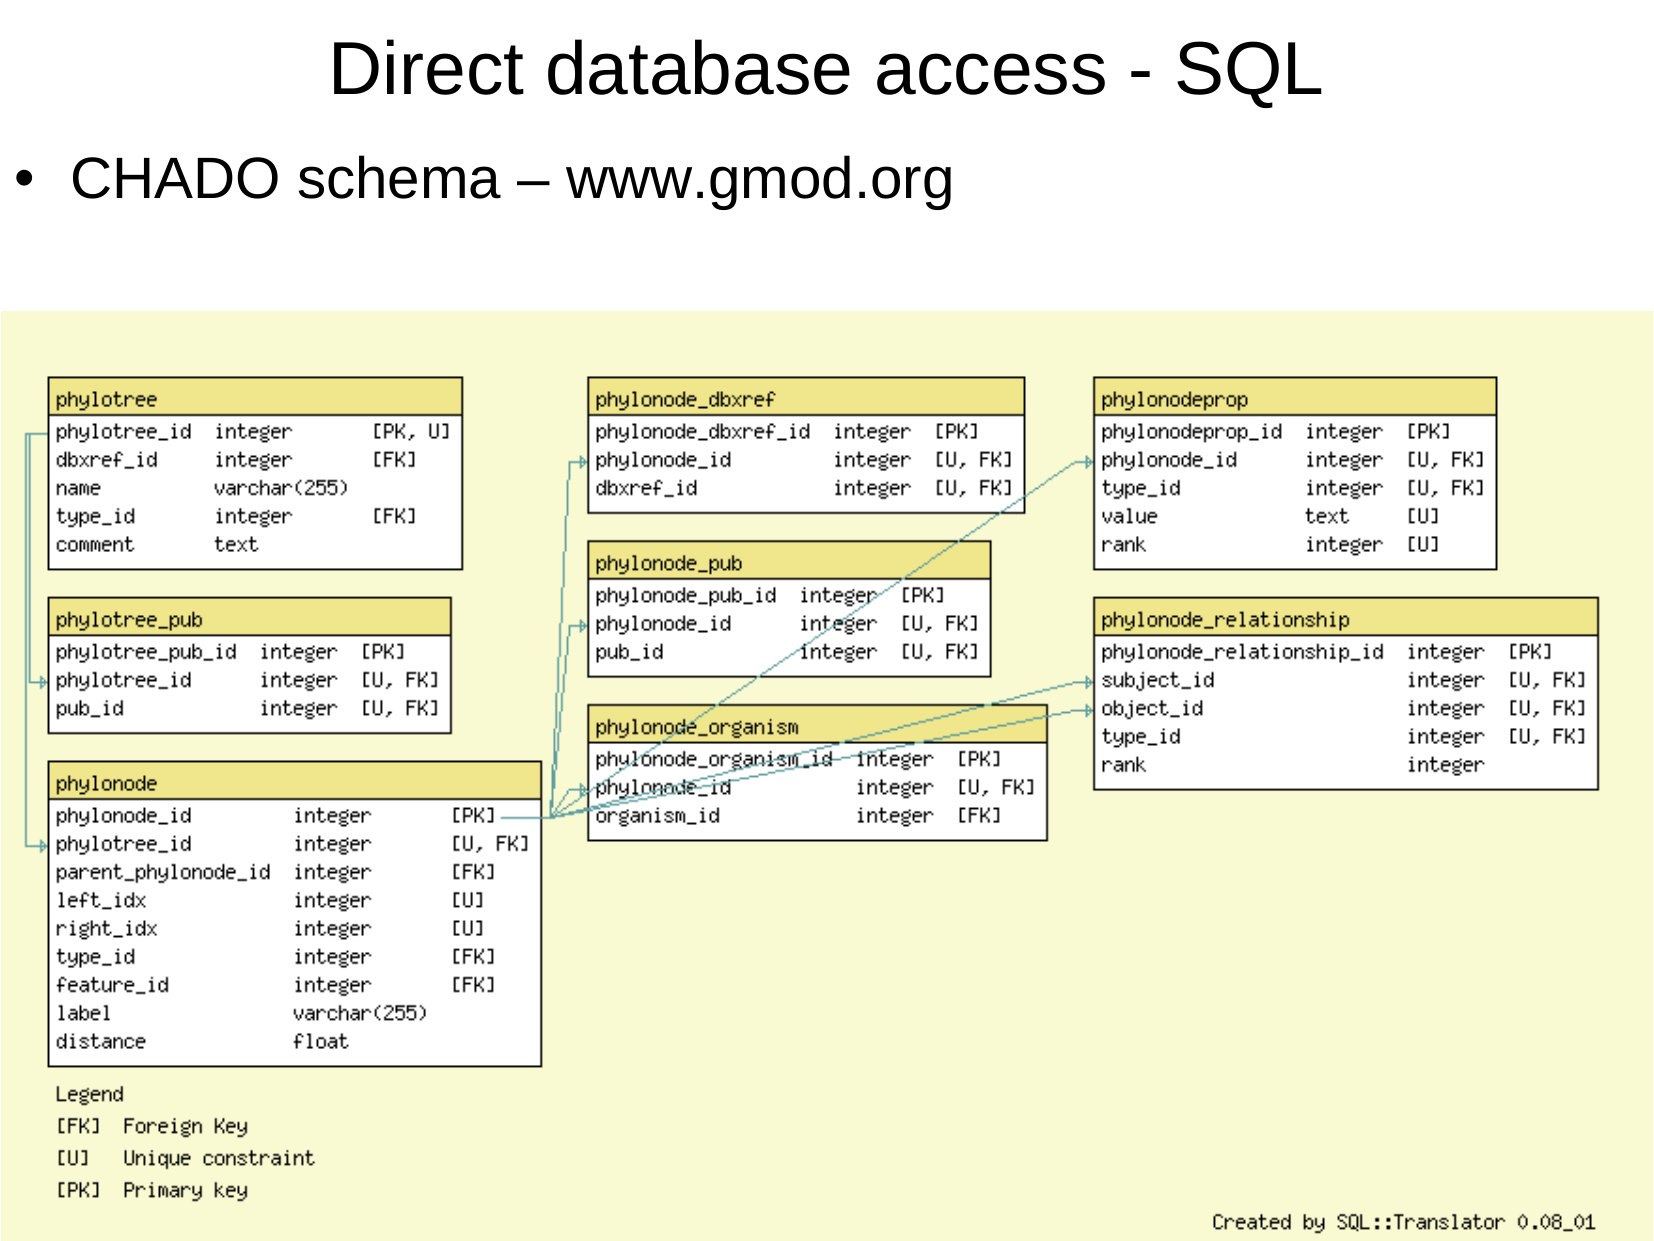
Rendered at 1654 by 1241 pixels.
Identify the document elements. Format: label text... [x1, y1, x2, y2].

list CHADO schema – www.gmod.org [0, 137, 1654, 1241]
title Direct database access - SQL [0, 10, 1654, 127]
picture [1, 311, 1654, 1241]
